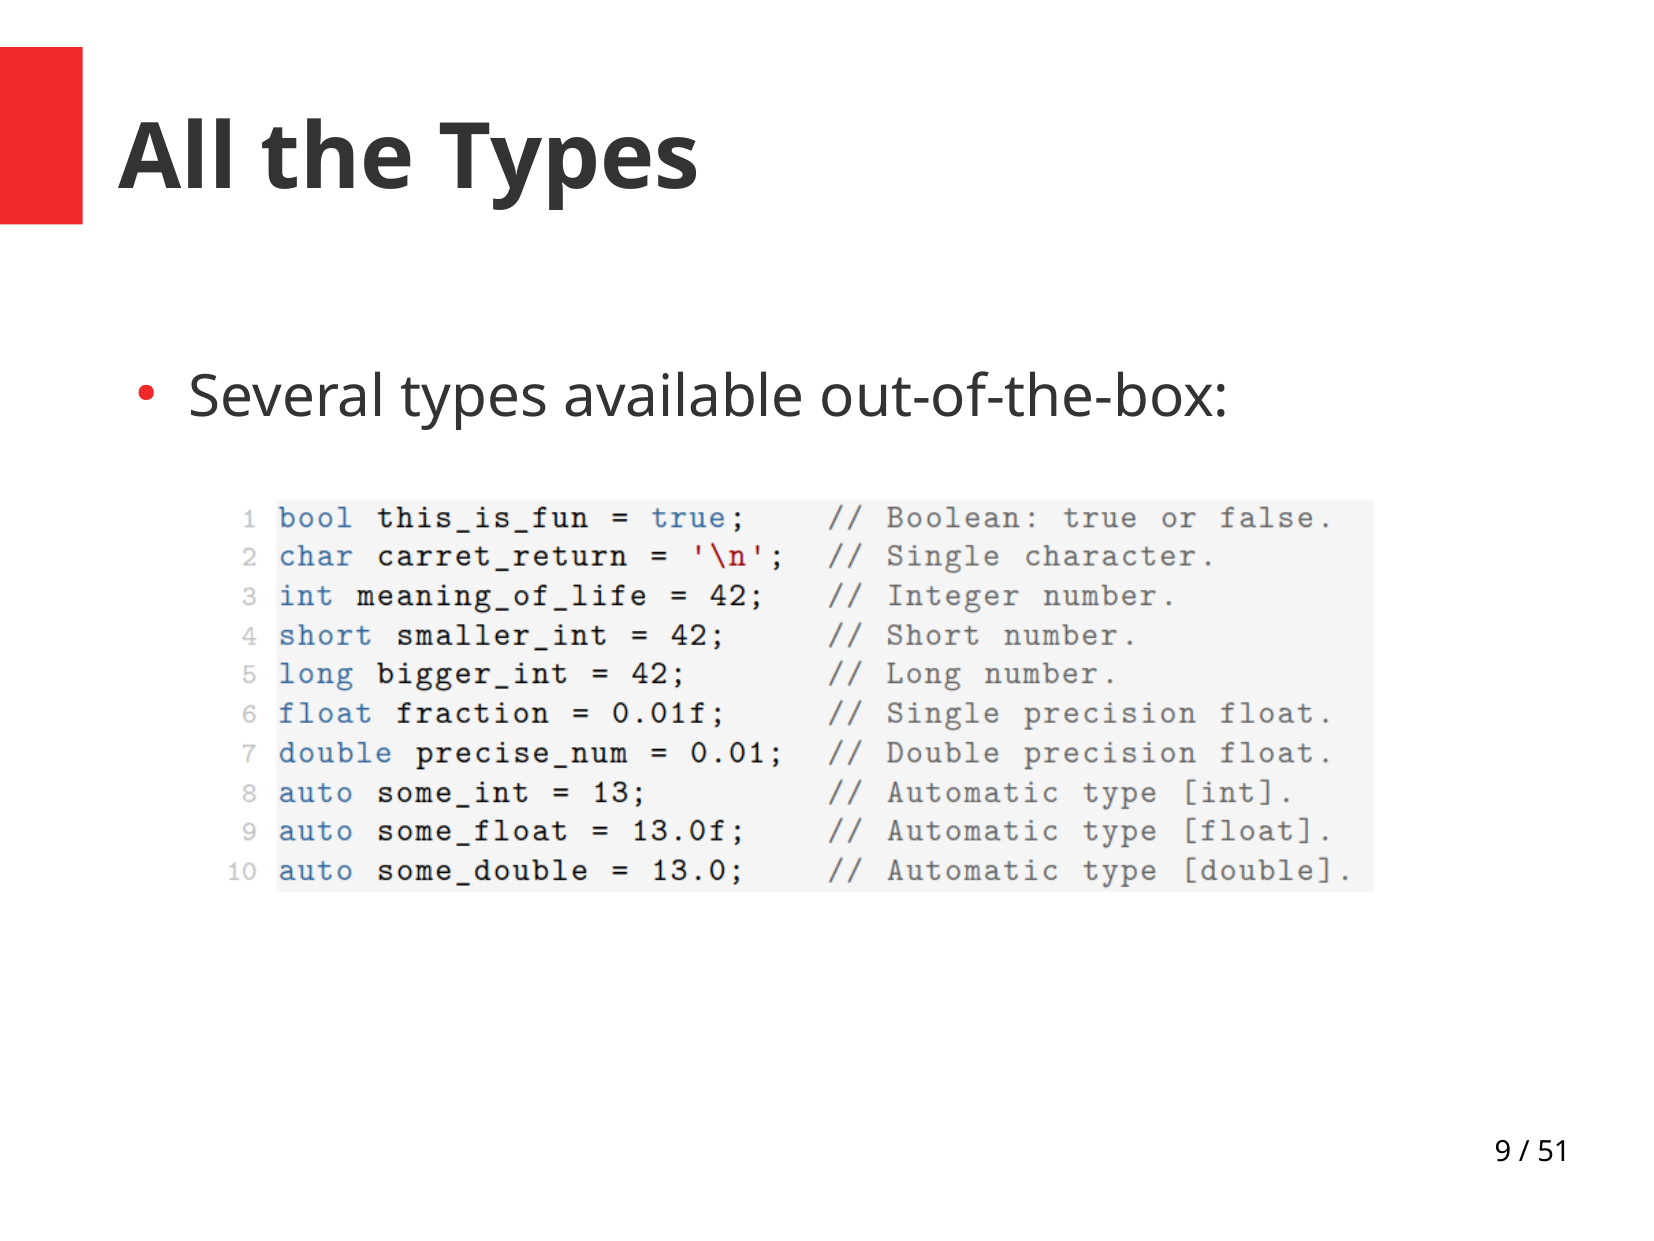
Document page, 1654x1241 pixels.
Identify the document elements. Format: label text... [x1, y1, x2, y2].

picture [224, 496, 1379, 898]
title All the Types [118, 49, 1571, 257]
list Several types available out-of-the-box: [118, 354, 1536, 1074]
